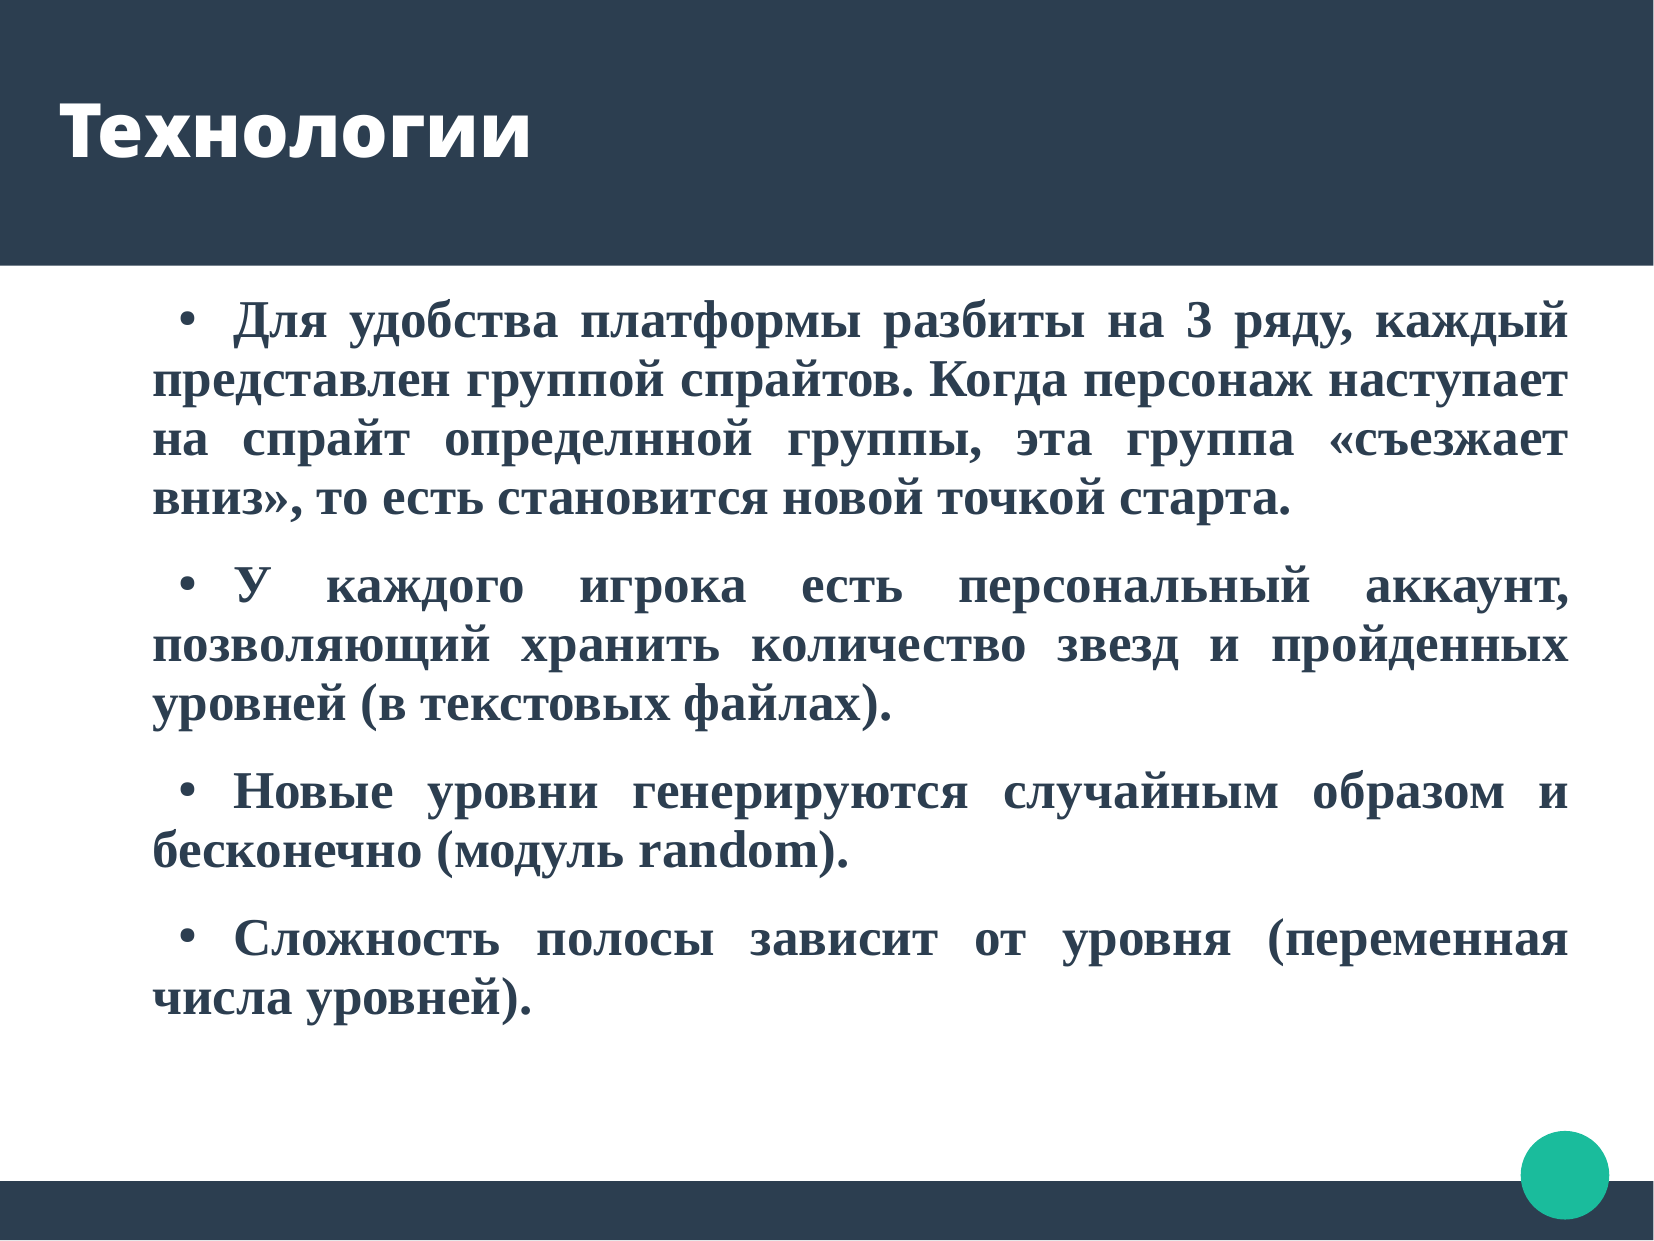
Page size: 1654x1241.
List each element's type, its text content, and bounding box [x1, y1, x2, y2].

list Для удобства платформы разбиты на 3 ряду, каждый представлен группой спрайтов. Когда персонаж наступает на спрайт определнной группы, эта группа «съезжает вниз», то есть становится новой точкой старта. У каждого игрока есть персональный аккаунт, позволяющий хранить количество звезд и пройденных уровней (в текстовых файлах). Новые уровни генерируются случайным образом и бесконечно (модуль random). Сложность полосы зависит от уровня (переменная числа уровней). [82, 290, 1571, 1075]
title Технологии [59, 49, 1595, 207]
